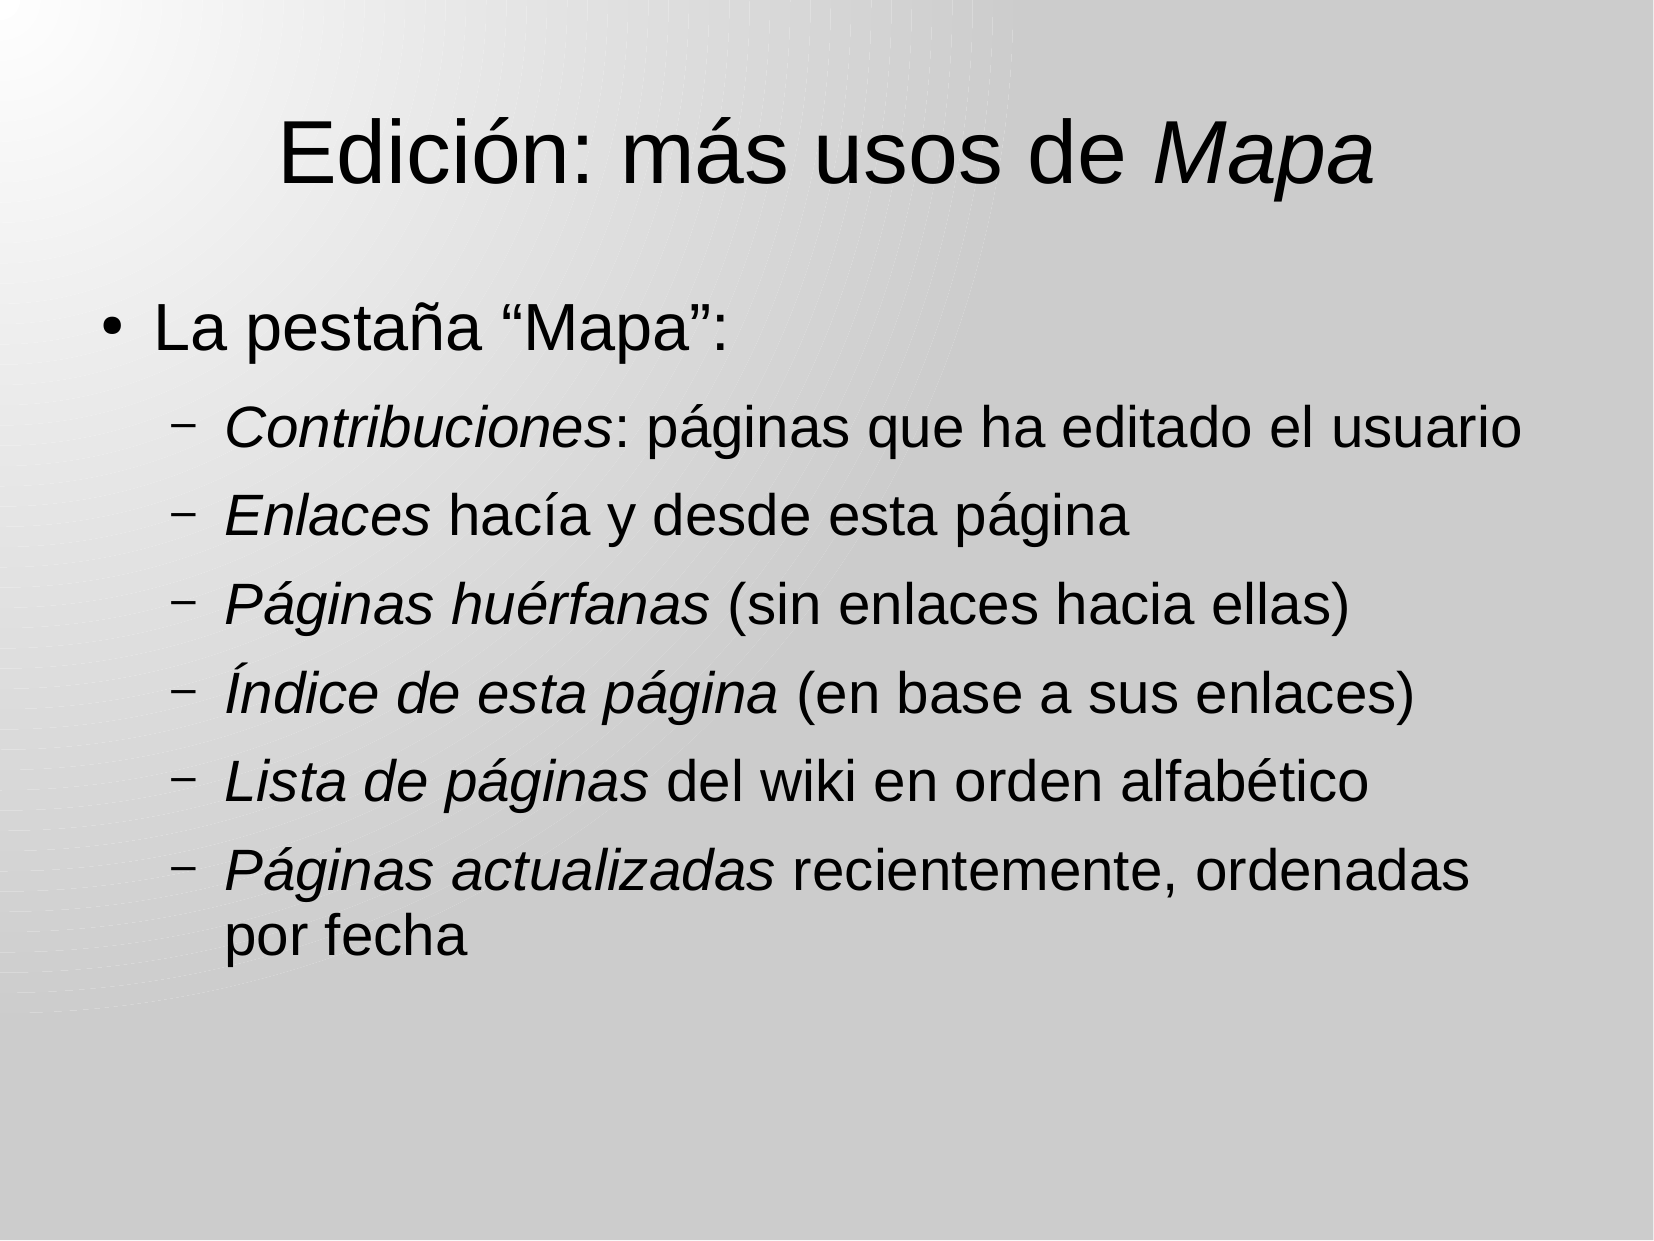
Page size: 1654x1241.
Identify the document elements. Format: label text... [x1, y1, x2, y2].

title Edición: más usos de Mapa [82, 49, 1571, 257]
list La pestaña “Mapa”: Contribuciones: páginas que ha editado el usuario Enlaces hacía y desde esta página Páginas huérfanas (sin enlaces hacia ellas) Índice de esta página (en base a sus enlaces) Lista de páginas del wiki en orden alfabético Páginas actualizadas recientemente, ordenadas por fecha [82, 290, 1538, 1109]
